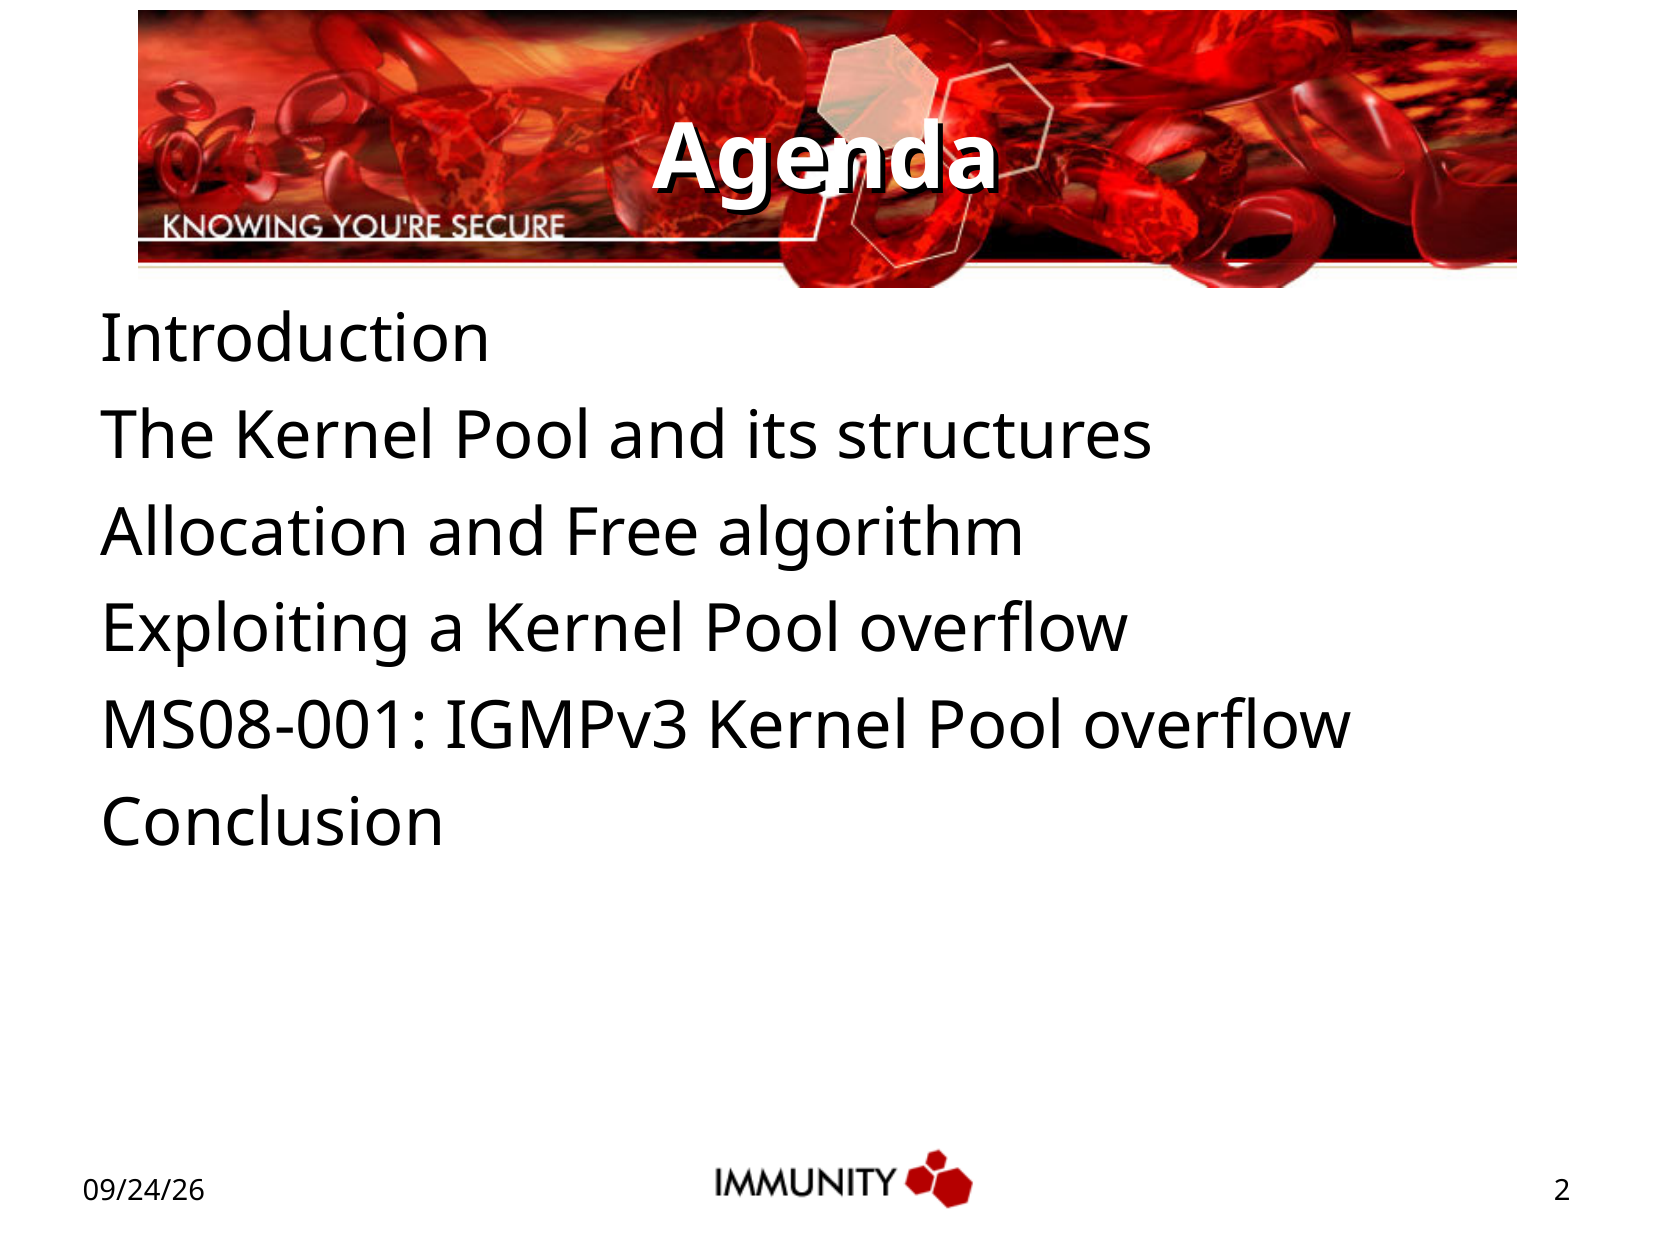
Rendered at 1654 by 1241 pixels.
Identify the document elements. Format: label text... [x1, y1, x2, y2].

list Introduction The Kernel Pool and its structures Allocation and Free algorithm Exploiting a Kernel Pool overflow MS08-001: IGMPv3 Kernel Pool overflow Conclusion [82, 290, 1571, 1094]
picture [138, 10, 1517, 49]
title Agenda [82, 49, 1571, 257]
picture [694, 1130, 984, 1235]
picture [138, 257, 1517, 288]
